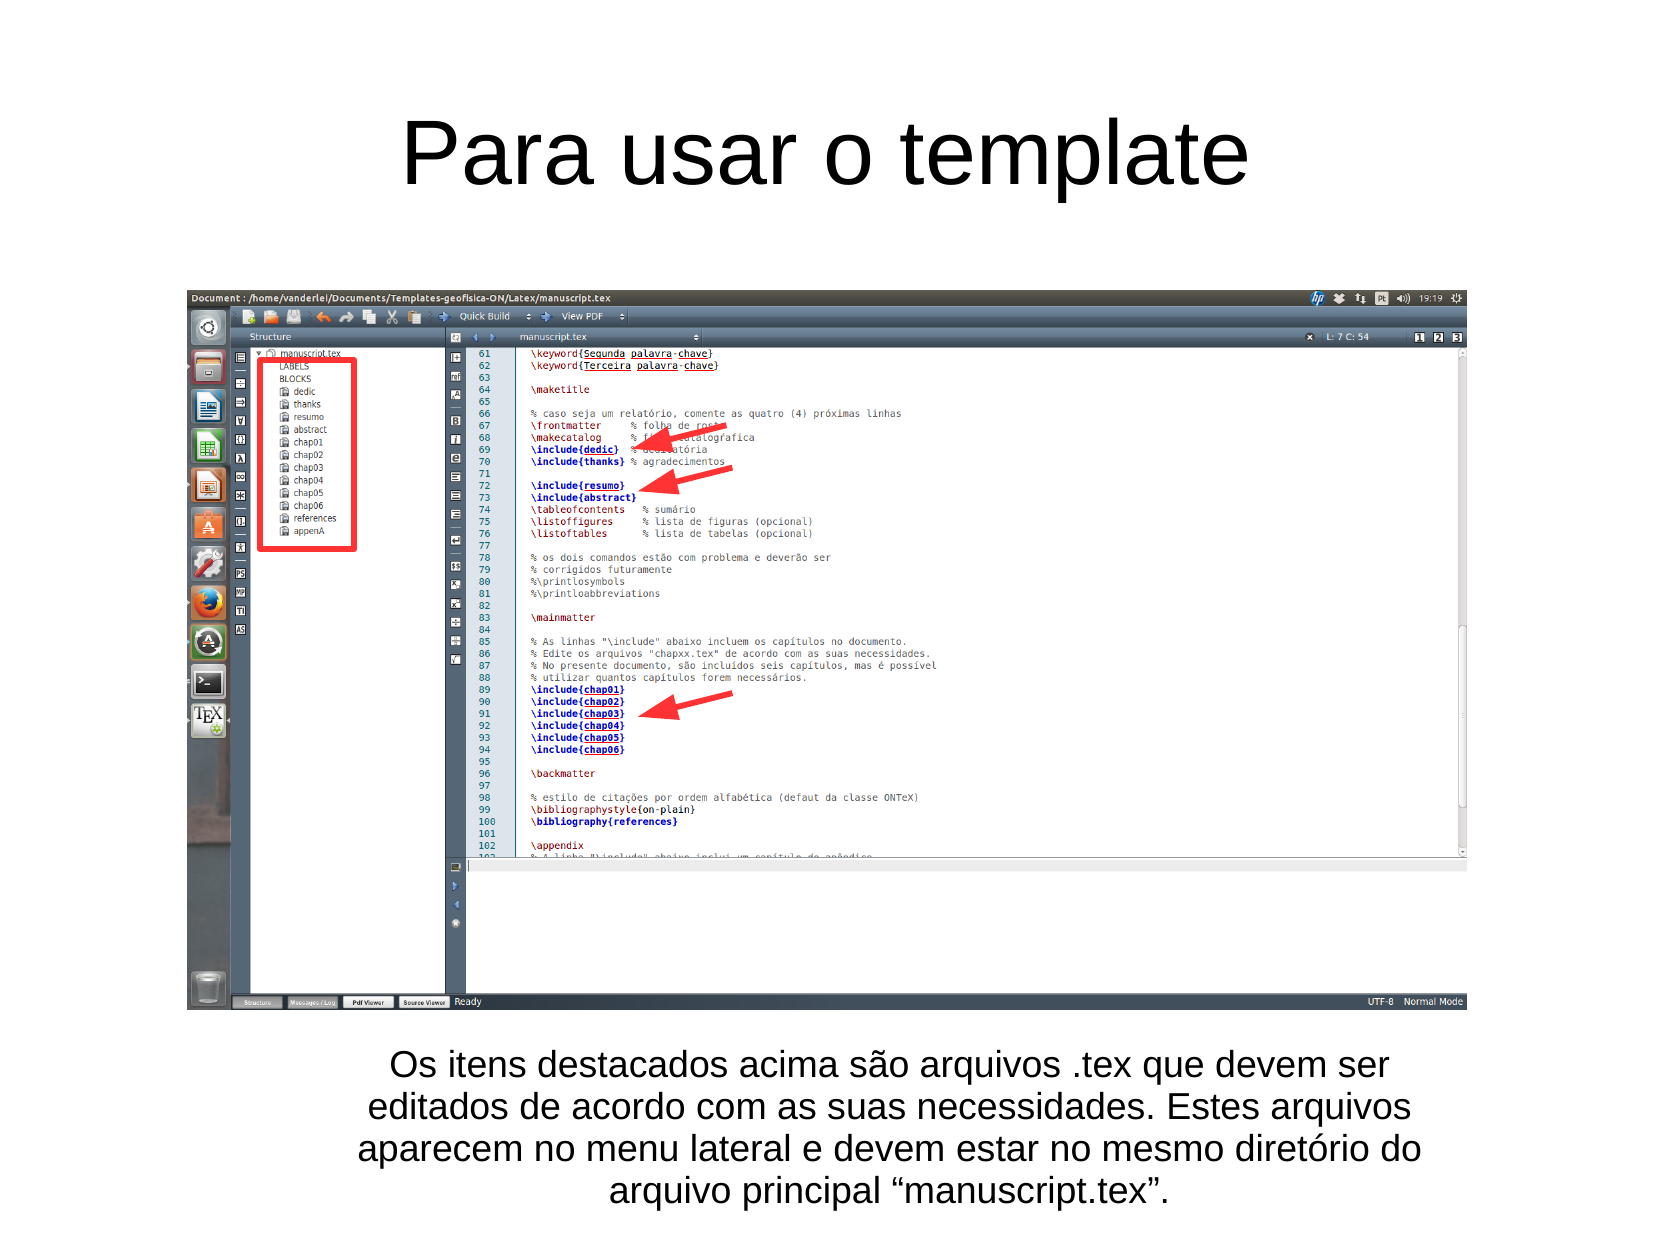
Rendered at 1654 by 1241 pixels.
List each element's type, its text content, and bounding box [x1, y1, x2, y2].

text_box Os itens destacados acima são arquivos .tex que devem ser editados de acordo com as suas necessidades. Estes arquivos aparecem no menu lateral e devem estar no mesmo diretório do arquivo principal “manuscript.tex”. [342, 1035, 1512, 1219]
title Para usar o template [82, 49, 1571, 257]
picture [187, 290, 1467, 1010]
